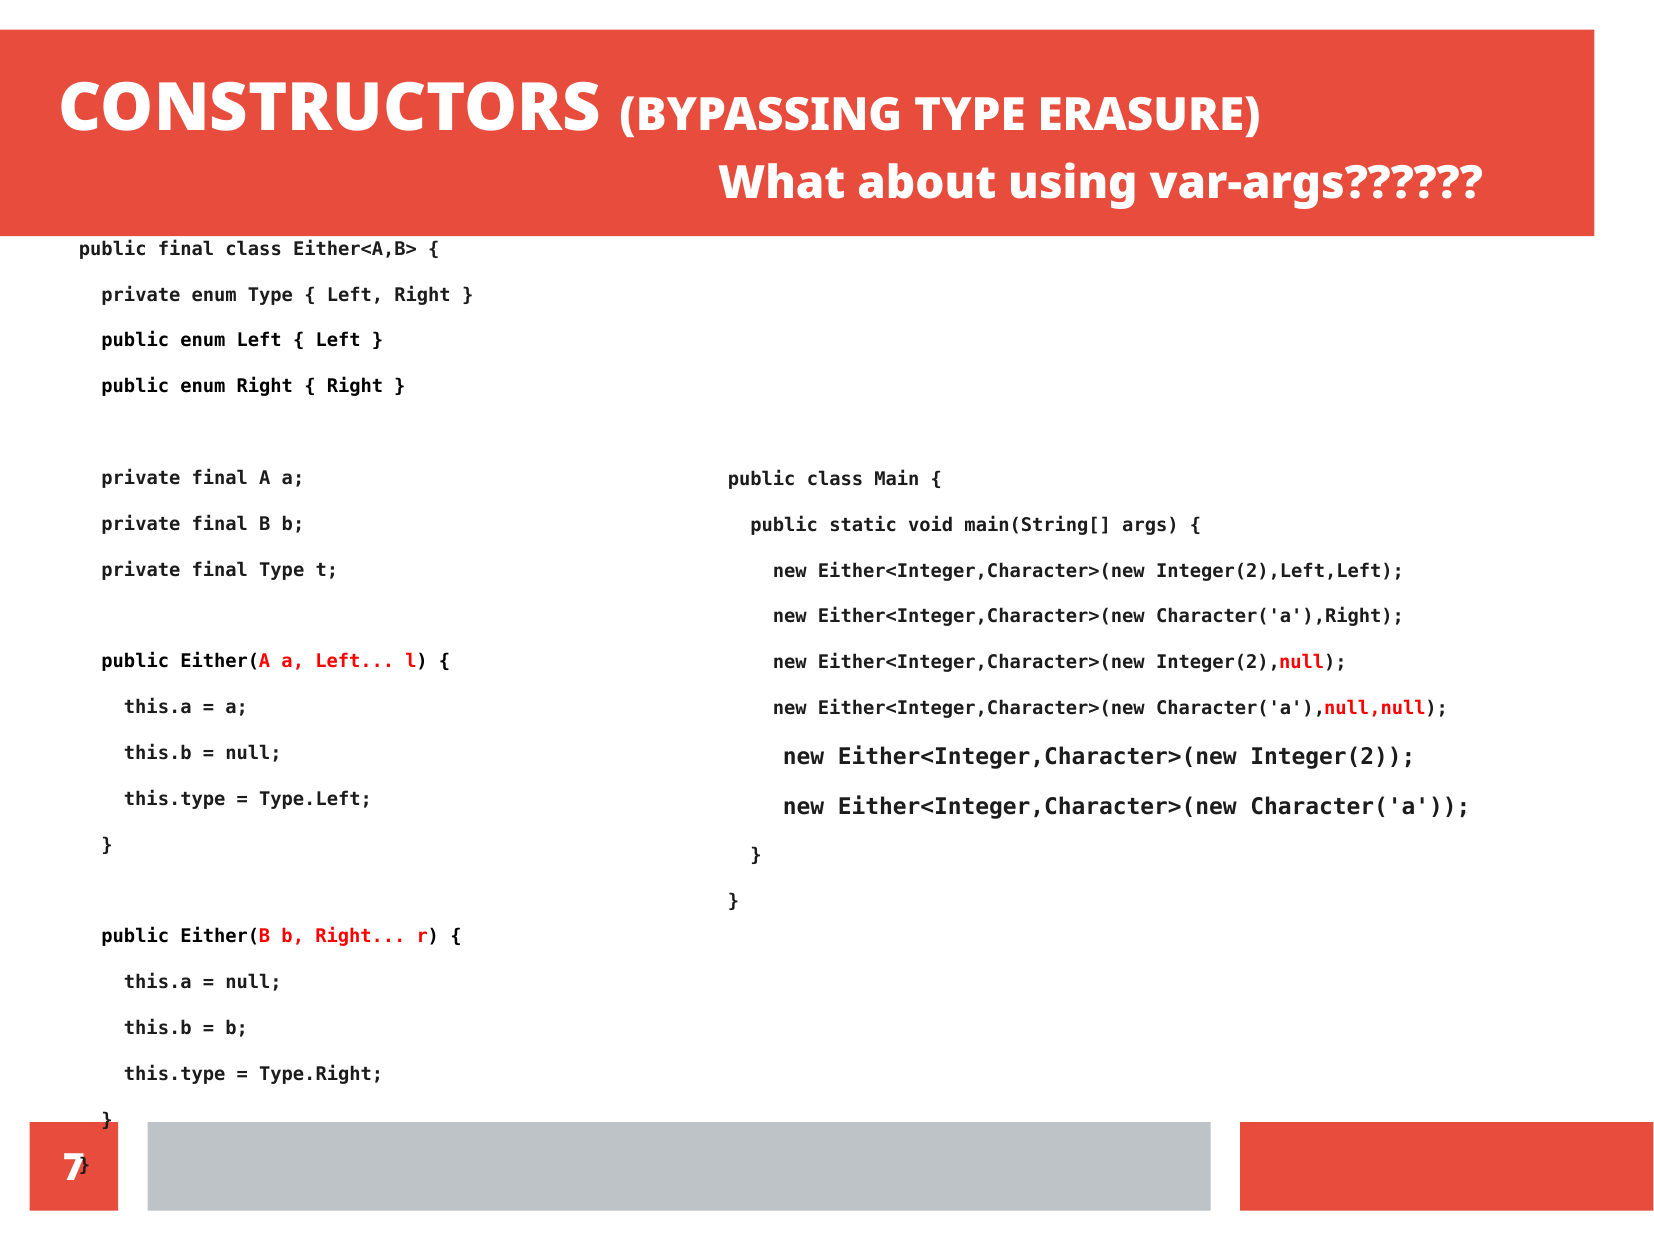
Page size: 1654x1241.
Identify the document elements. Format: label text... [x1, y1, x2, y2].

title CONSTRUCTORS (BYPASSING TYPE ERASURE) What about using var-args?????? [59, 59, 1595, 207]
list public final class Either<A,B> { private enum Type { Left, Right } public enum Left { Left } public enum Right { Right } private final A a; private final B b; private final Type t; public Either(A a, Left... l) { this.a = a; this.b = null; this.type = Type.Left; } public Either(B b, Right... r) { this.a = null; this.b = b; this.type = Type.Right; } } [78, 237, 717, 1091]
list public class Main { public static void main(String[] args) { new Either<Integer,Character>(new Integer(2),Left,Left); new Either<Integer,Character>(new Character('a'),Right); new Either<Integer,Character>(new Integer(2),null); new Either<Integer,Character>(new Character('a'),null,null); new Either<Integer,Character>(new Integer(2)); new Either<Integer,Character>(new Character('a')); } } [727, 238, 1486, 1092]
